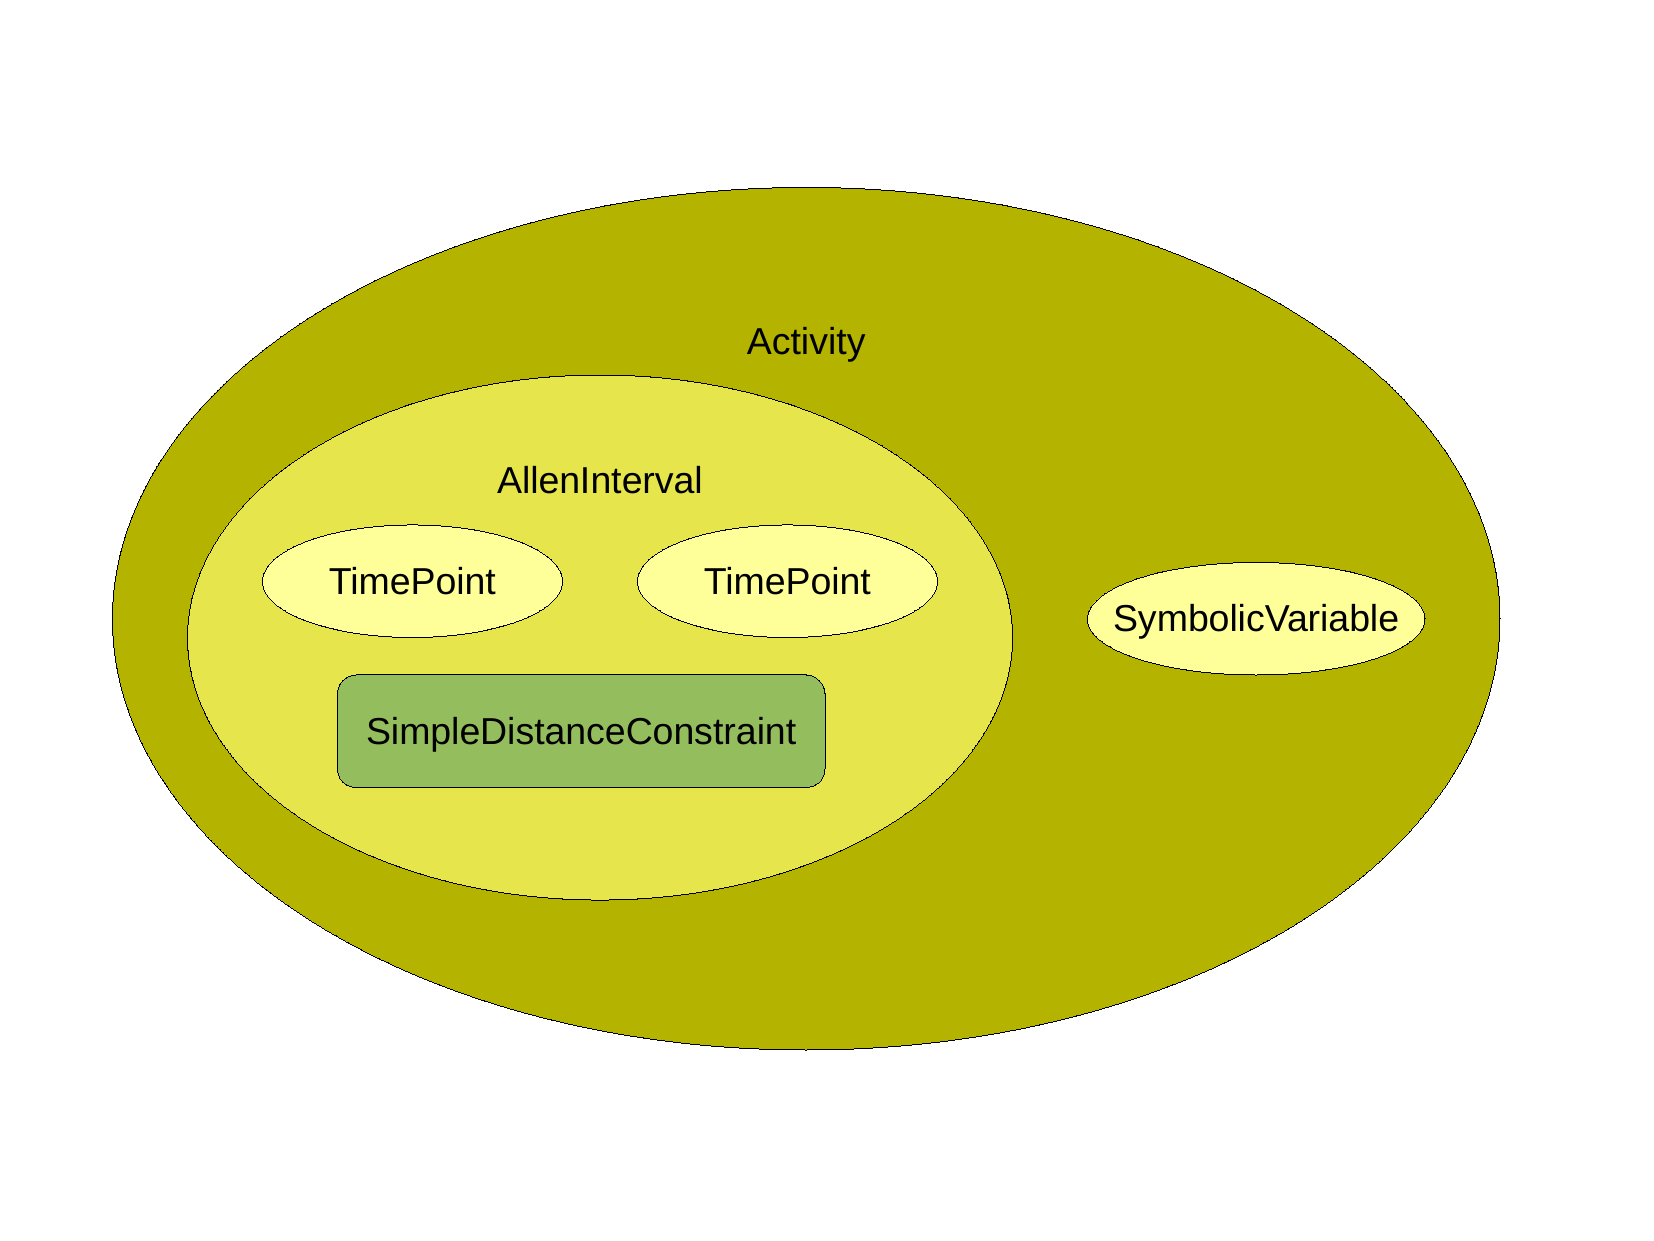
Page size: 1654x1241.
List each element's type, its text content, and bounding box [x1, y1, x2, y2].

text_box AllenInterval [187, 375, 1013, 901]
text_box TimePoint [262, 524, 563, 638]
text_box SymbolicVariable [1087, 562, 1426, 676]
text_box TimePoint [637, 524, 938, 638]
text_box SimpleDistanceConstraint [337, 674, 826, 788]
text_box Activity [112, 187, 1501, 1051]
